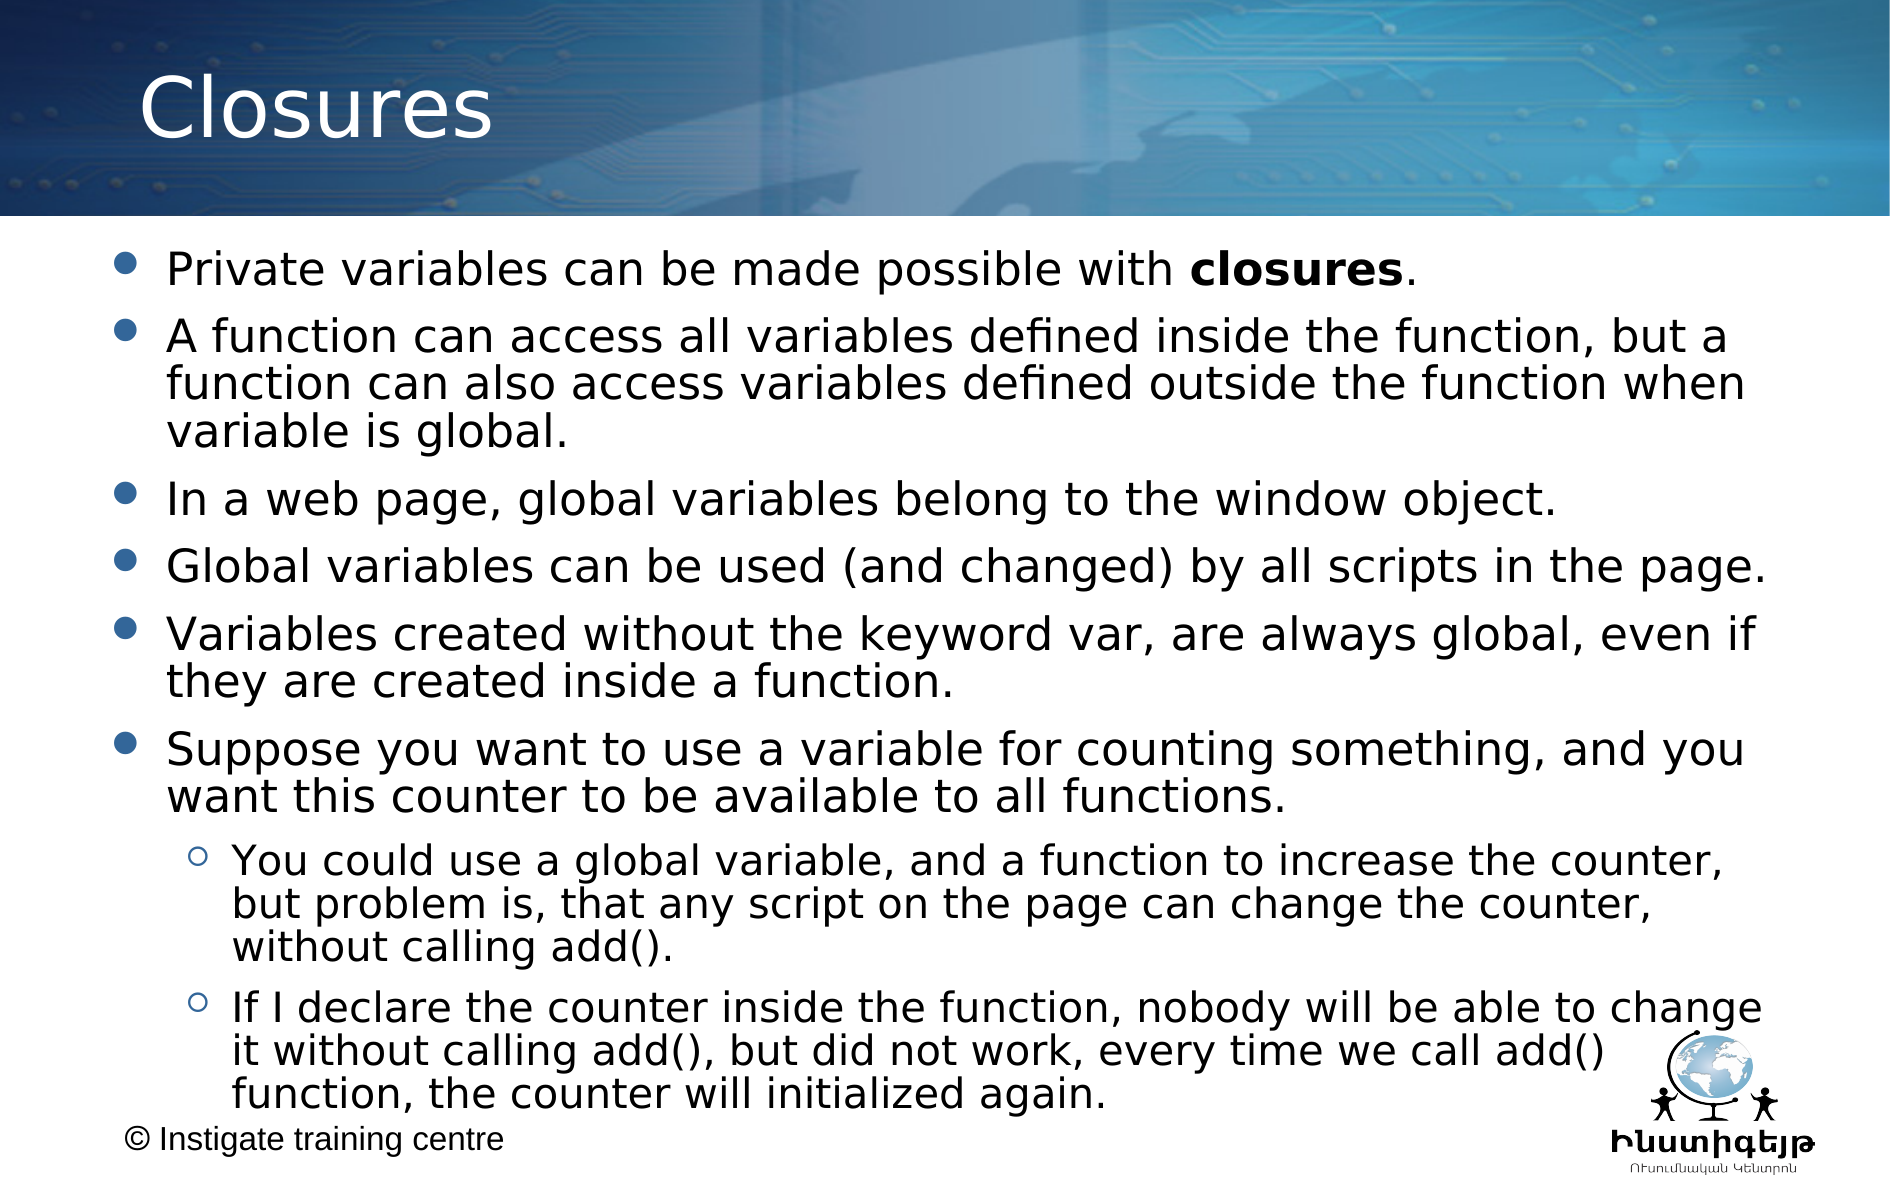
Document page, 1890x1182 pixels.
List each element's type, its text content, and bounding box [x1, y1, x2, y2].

text_box Function Definitions (cont.) [138, 142, 1801, 148]
list Private variables can be made possible with closures. A function can access all variables defined inside the function, but a function can also access variables defined outside the function when variable is global. In a web page, global variables belong to the window object. Global variables can be used (and changed) by all scripts in the page. Variables created without the keyword var, are always global, even if they are created inside a function. Suppose you want to use a variable for counting something, and you want this counter to be available to all functions. You could use a global variable, and a function to increase the counter, but problem is, that any script on the page can change the counter, without calling add(). If I declare the counter inside the function, nobody will be able to change it without calling add(), but did not work, every time we call add() function, the counter will initialized again. [110, 247, 1801, 276]
picture [0, 0, 1890, 216]
picture [1612, 1030, 1815, 1175]
text_box Closures [138, 82, 1801, 87]
